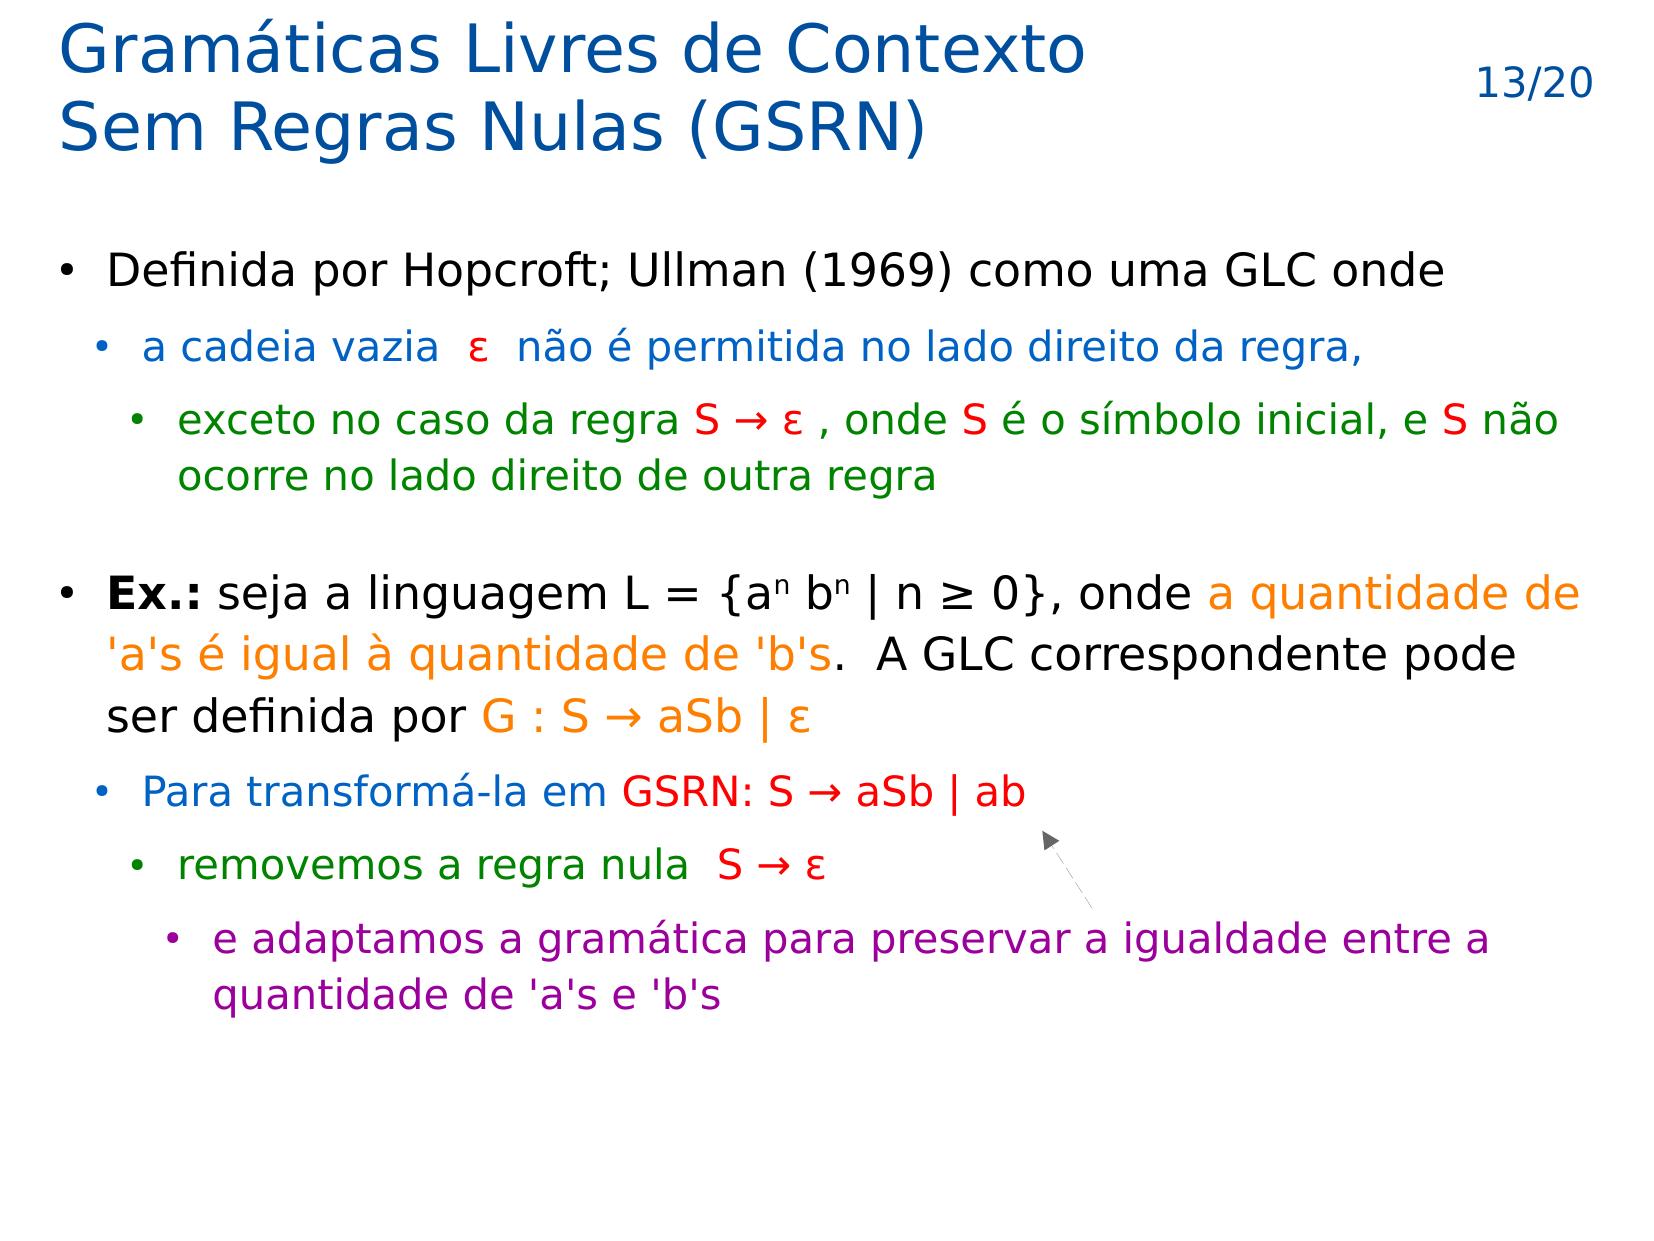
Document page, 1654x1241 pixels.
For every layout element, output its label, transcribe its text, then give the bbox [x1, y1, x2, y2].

title Gramáticas Livres de Contexto Sem Regras Nulas (GSRN) [59, 10, 1625, 167]
list Definida por Hopcroft; Ullman (1969) como uma GLC onde a cadeia vazia ε não é permitida no lado direito da regra, exceto no caso da regra S → ε , onde S é o símbolo inicial, e S não ocorre no lado direito de outra regra Ex.: seja a linguagem L = {an bn | n ≥ 0}, onde a quantidade de 'a's é igual à quantidade de 'b's. A GLC correspondente pode ser definida por G : S → aSb | ε Para transformá-la em GSRN: S → aSb | ab removemos a regra nula S → ε e adaptamos a gramática para preservar a igualdade entre a quantidade de 'a's e 'b's [59, 236, 1595, 1182]
